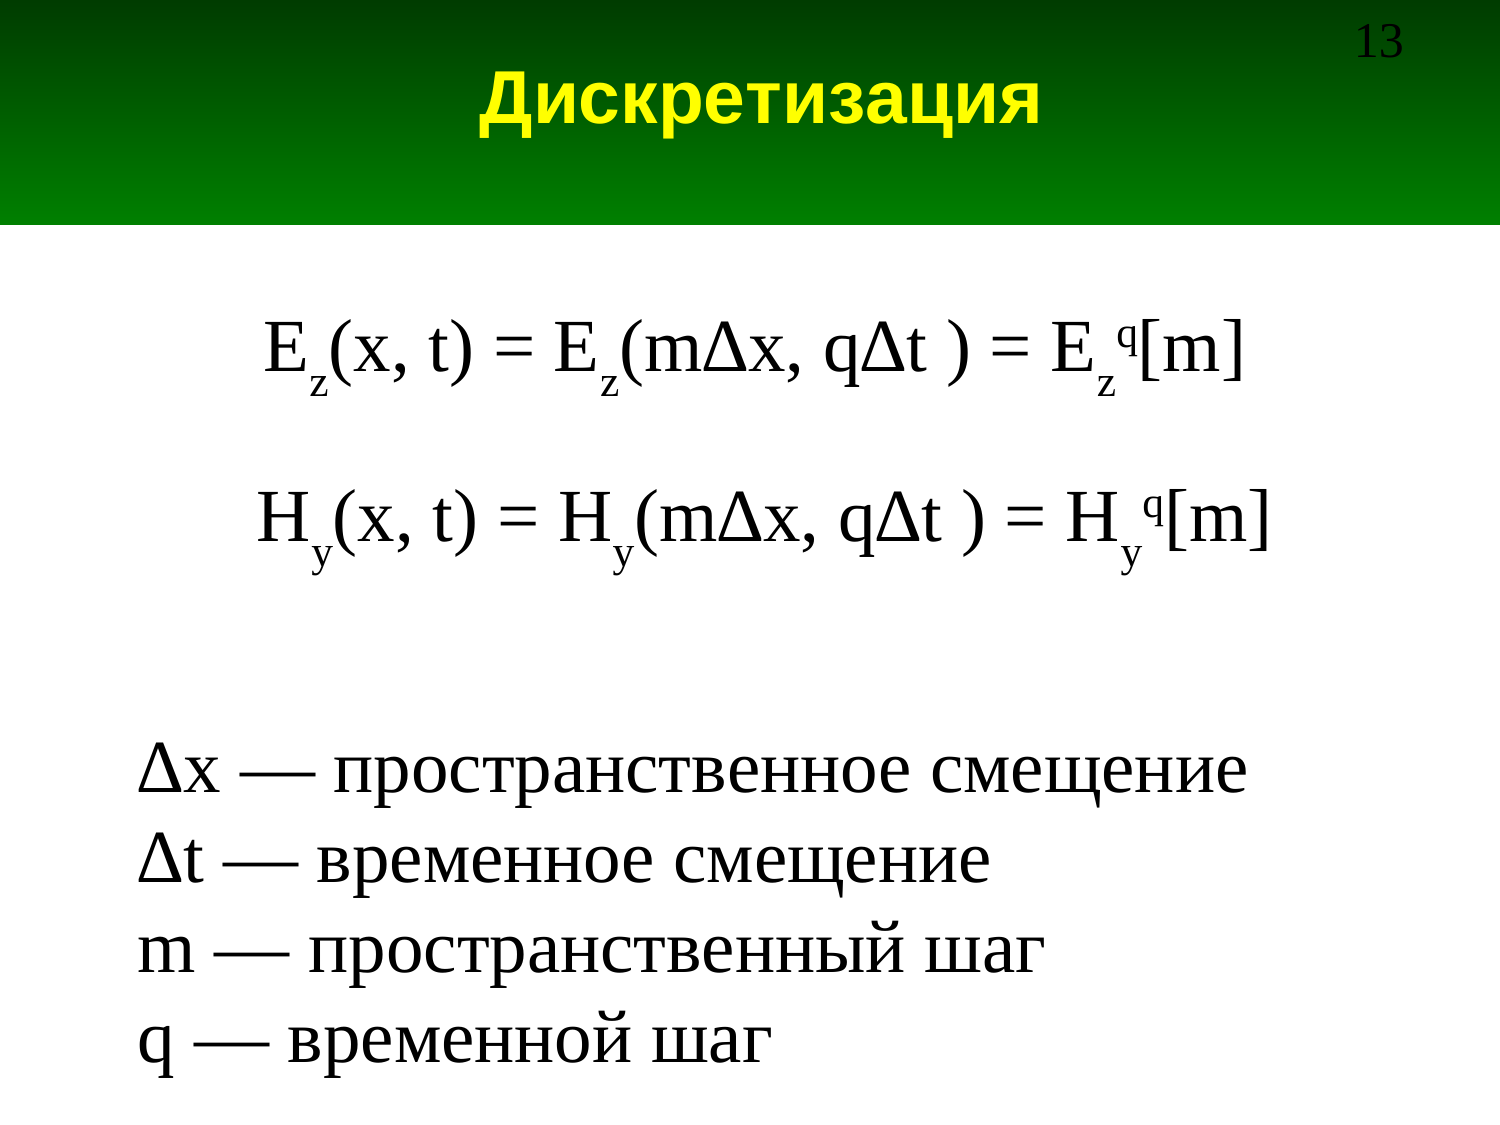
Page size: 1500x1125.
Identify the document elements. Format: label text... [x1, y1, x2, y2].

text_box Ez(x, t) = Ez(m∆x, q∆t ) = Ezq[m] [248, 289, 1276, 415]
text_box ∆x — пространственное смещение ∆t — временное смещение m — пространственный шаг q — временной шаг [123, 710, 1335, 1085]
title Дискретизация [123, 0, 1399, 188]
text_box Hy(x, t) = Hy(m∆x, q∆t ) = Hyq[m] [242, 459, 1294, 609]
